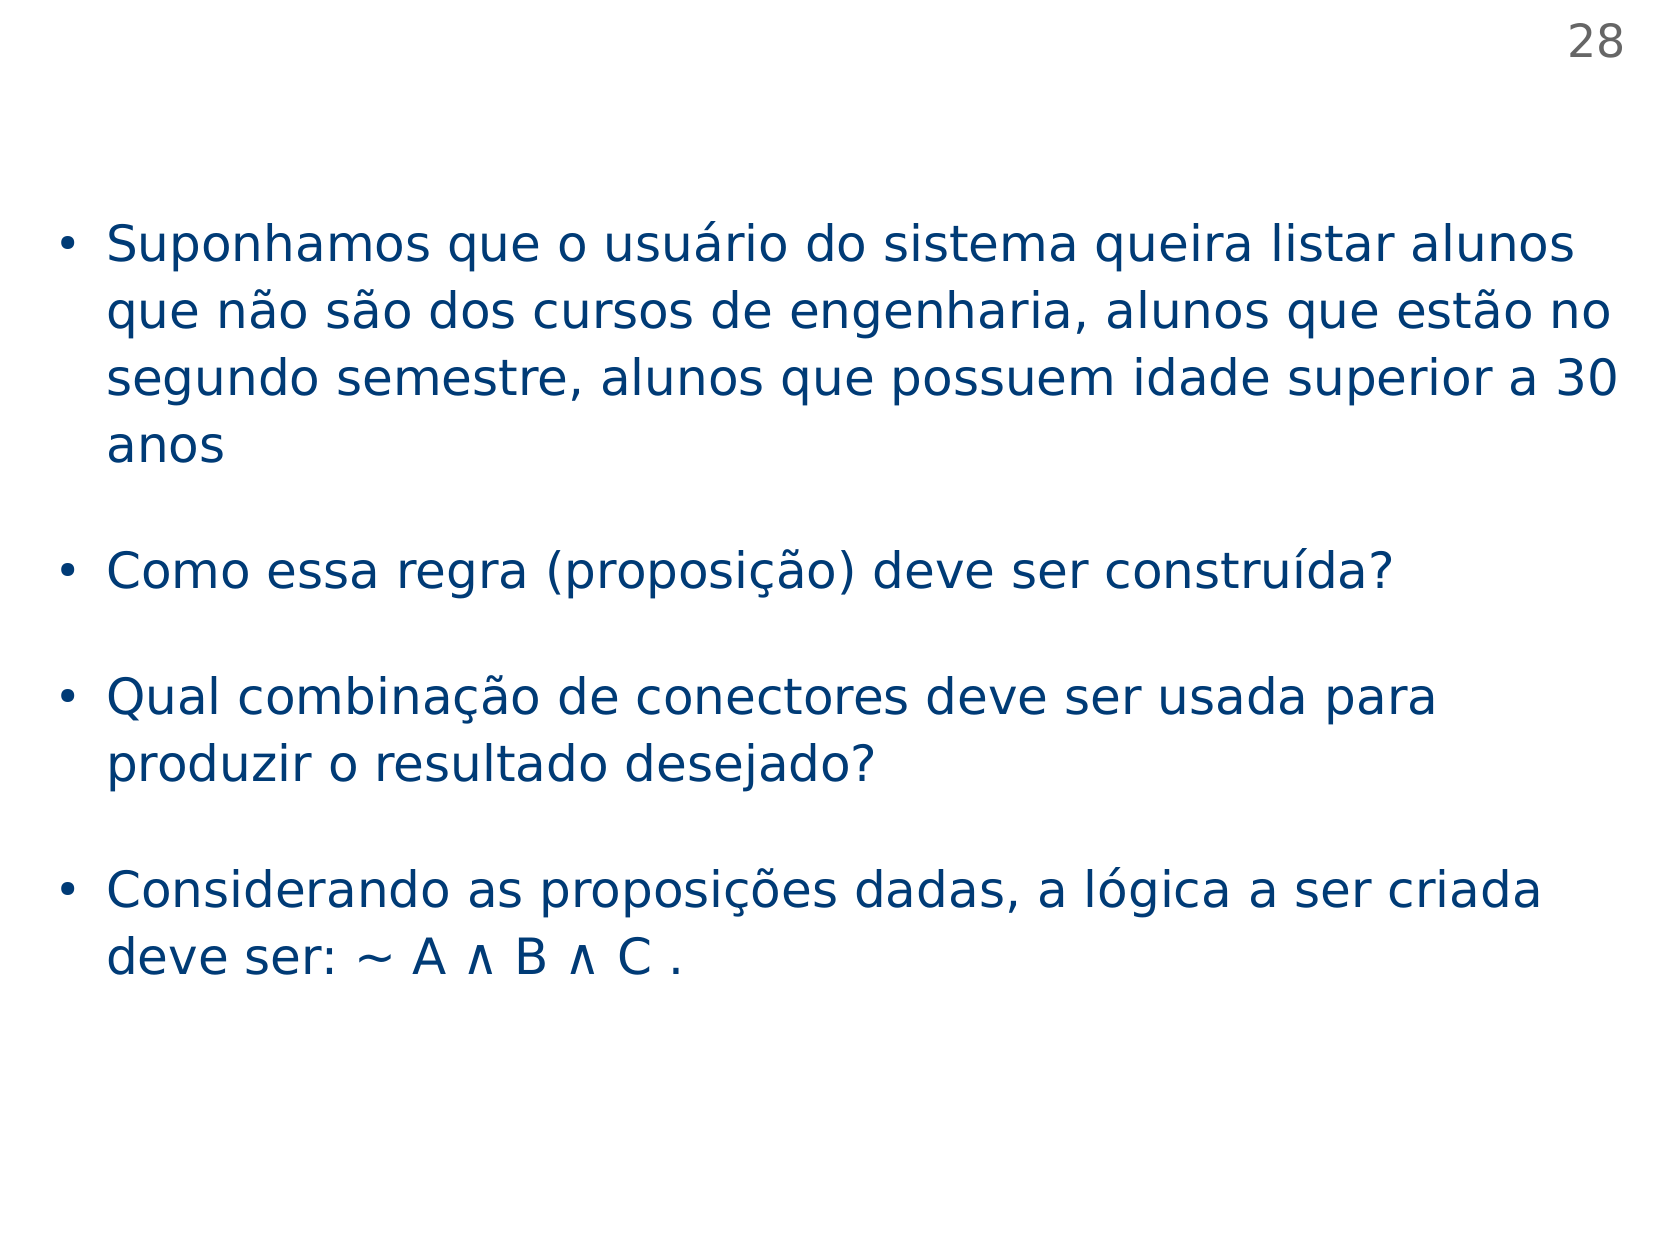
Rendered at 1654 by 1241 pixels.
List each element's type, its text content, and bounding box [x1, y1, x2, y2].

list Suponhamos que o usuário do sistema queira listar alunos que não são dos cursos de engenharia, alunos que estão no segundo semestre, alunos que possuem idade superior a 30 anos Como essa regra (proposição) deve ser construída? Qual combinação de conectores deve ser usada para produzir o resultado desejado? Considerando as proposições dadas, a lógica a ser criada deve ser: ∼ A ∧ B ∧ C . [59, 206, 1625, 1211]
